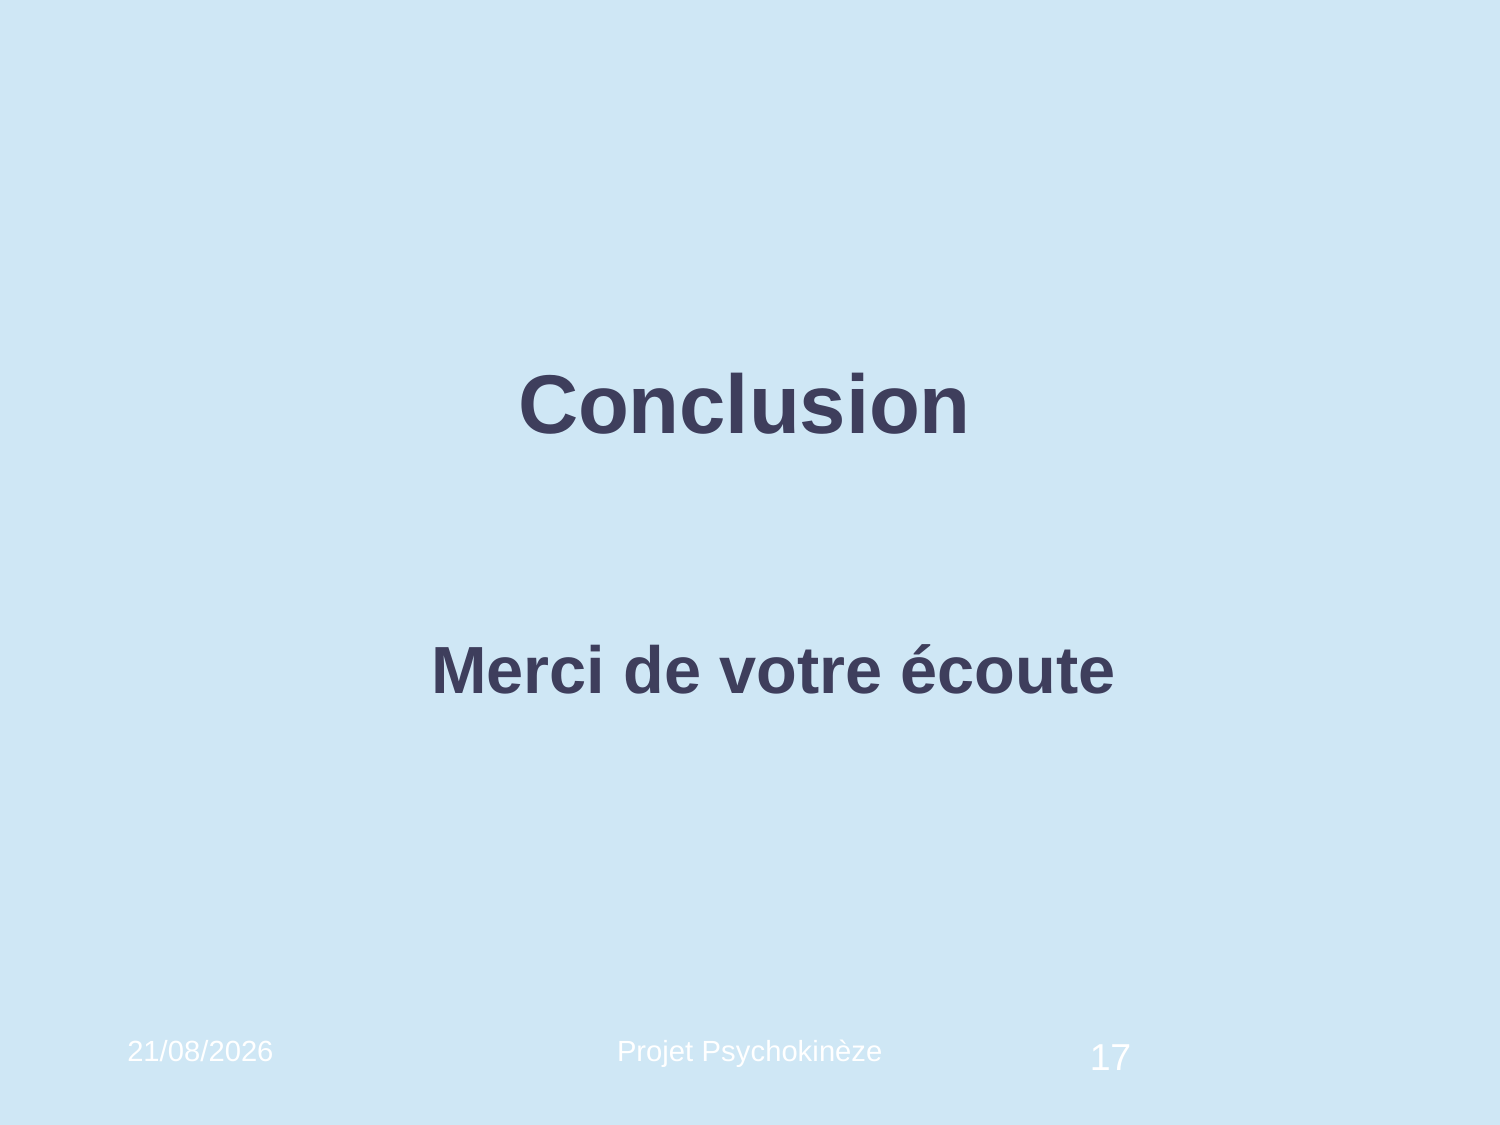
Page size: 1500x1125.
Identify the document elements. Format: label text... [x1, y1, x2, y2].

slide_number <numéro> [1074, 1025, 1388, 1100]
list [50, 249, 1463, 1000]
text_box Merci de votre écoute [283, 625, 1264, 716]
